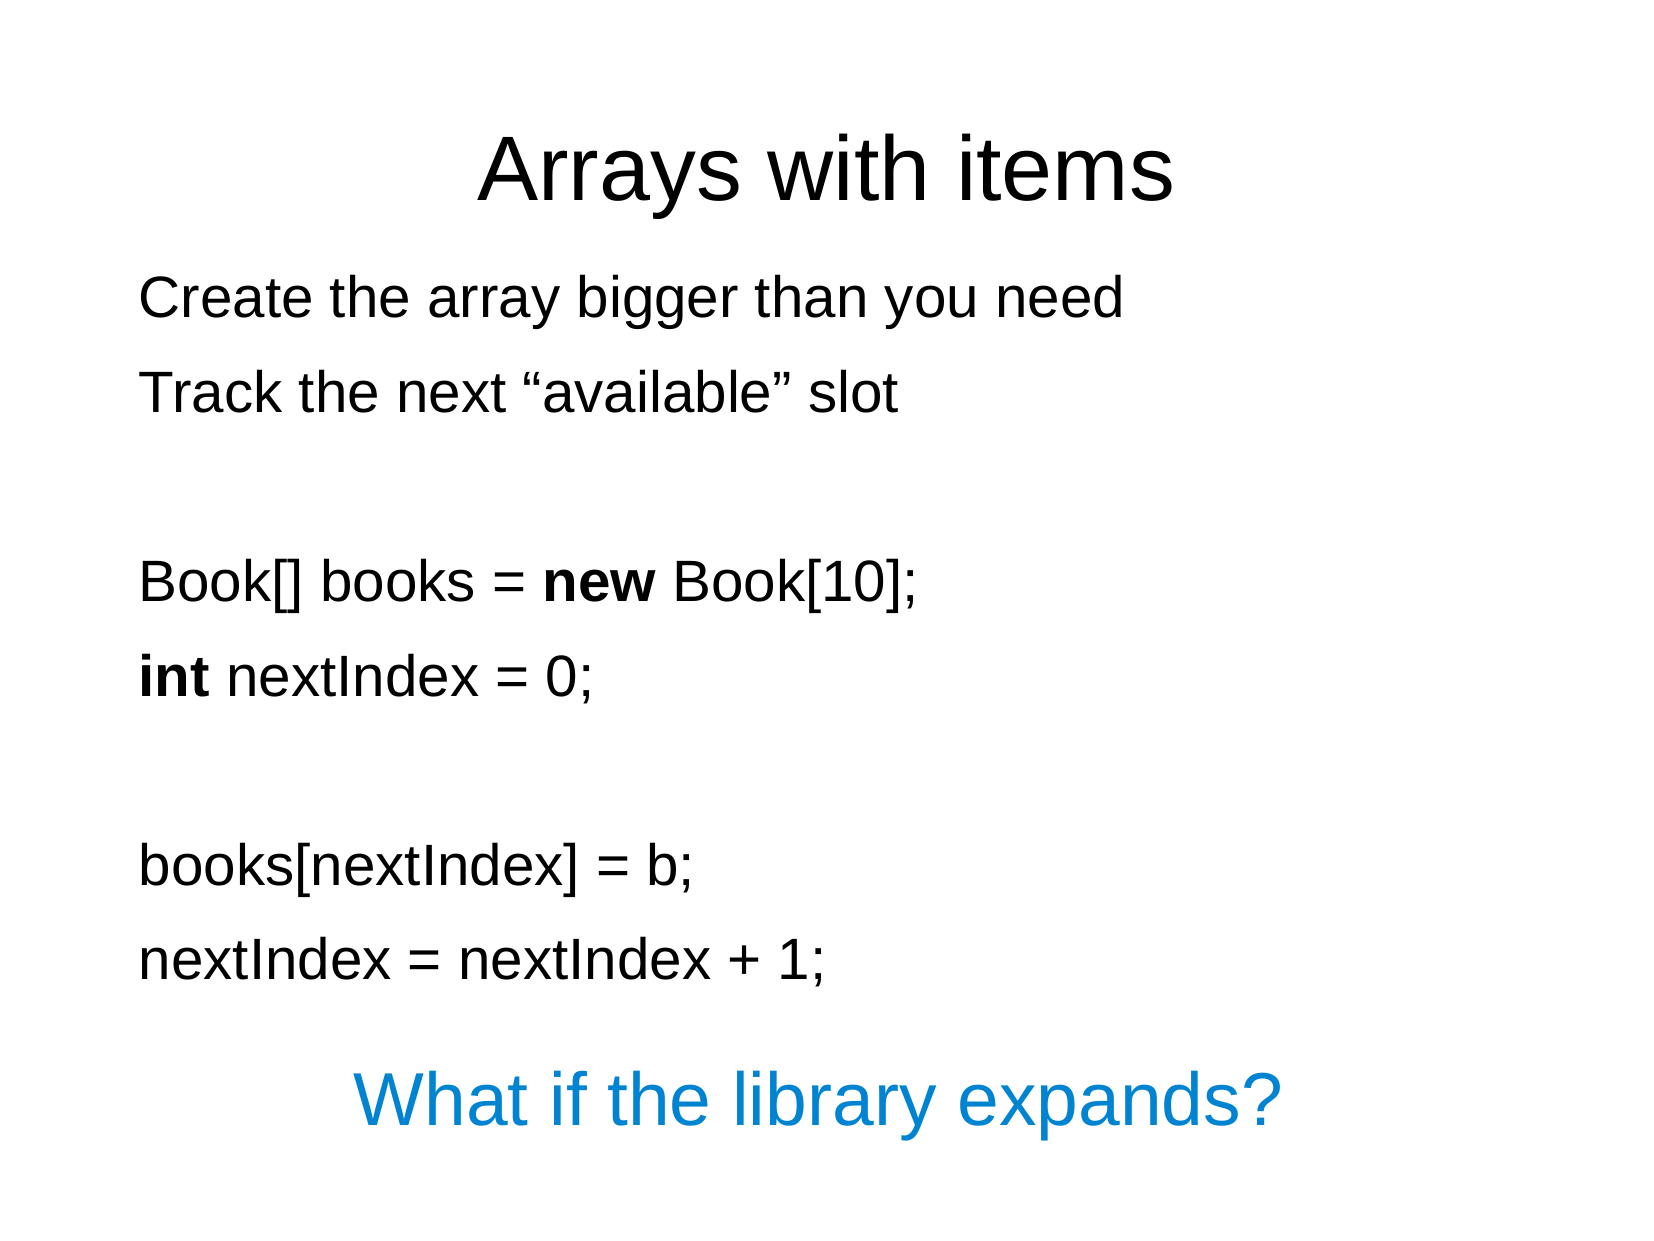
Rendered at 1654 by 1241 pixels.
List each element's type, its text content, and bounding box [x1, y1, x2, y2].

list Create the array bigger than you need Track the next “available” slot Book[] books = new Book[10]; int nextIndex = 0; books[nextIndex] = b; nextIndex = nextIndex + 1; [123, 257, 1530, 1002]
text_box What if the library expands? [338, 1050, 1362, 1149]
title Arrays with items [123, 110, 1530, 257]
